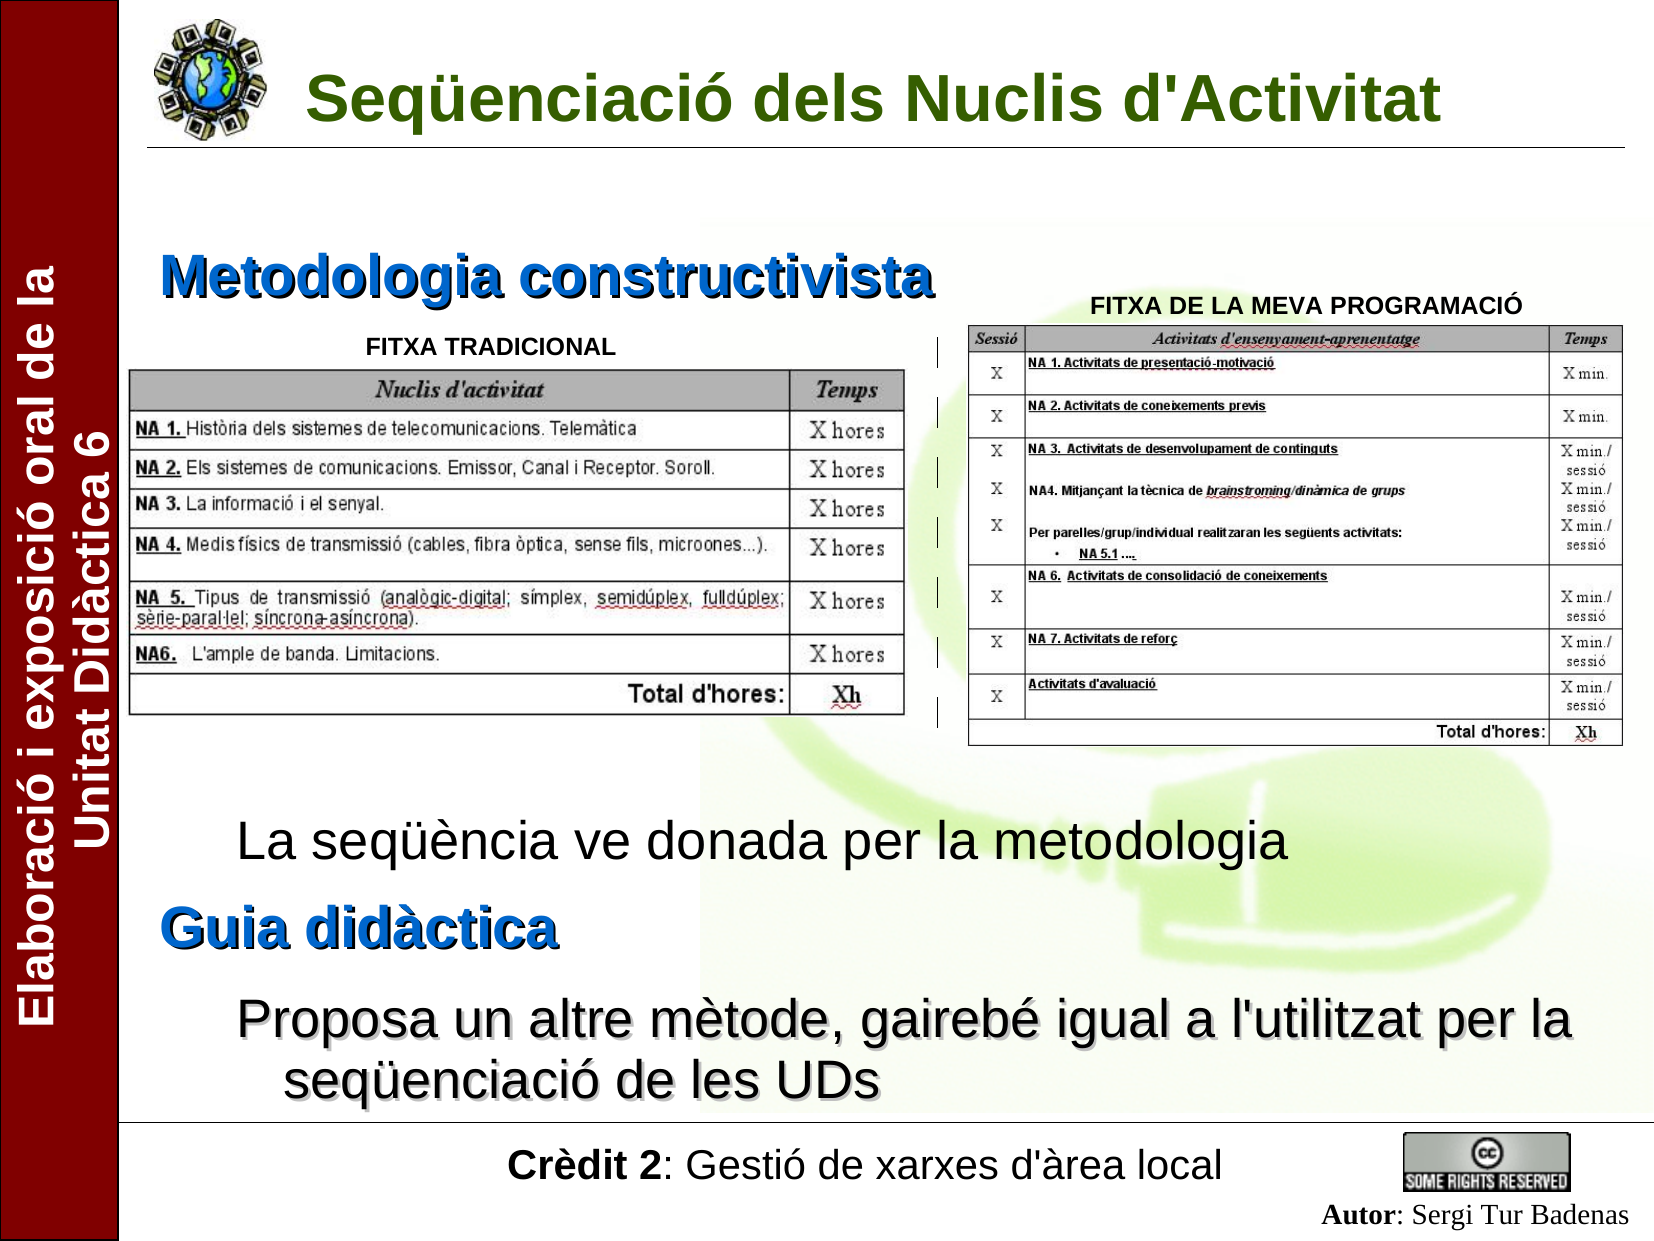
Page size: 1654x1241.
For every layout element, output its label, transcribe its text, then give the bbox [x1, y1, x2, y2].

text_box FITXA TRADICIONAL [350, 325, 630, 369]
text_box FITXA DE LA MEVA PROGRAMACIÓ [1075, 284, 1535, 327]
picture [126, 368, 908, 717]
picture [154, 19, 268, 49]
title Seqüenciació dels Nuclis d'Activitat [129, 49, 1619, 148]
picture [1403, 1132, 1571, 1192]
picture [966, 323, 1624, 747]
list Metodologia constructivista La seqüència ve donada per la metodologia Guia didàctica Proposa un altre mètode, gairebé igual a l'utilitzat per la seqüenciació de les UDs [141, 242, 1630, 1111]
picture [700, 217, 1654, 1113]
